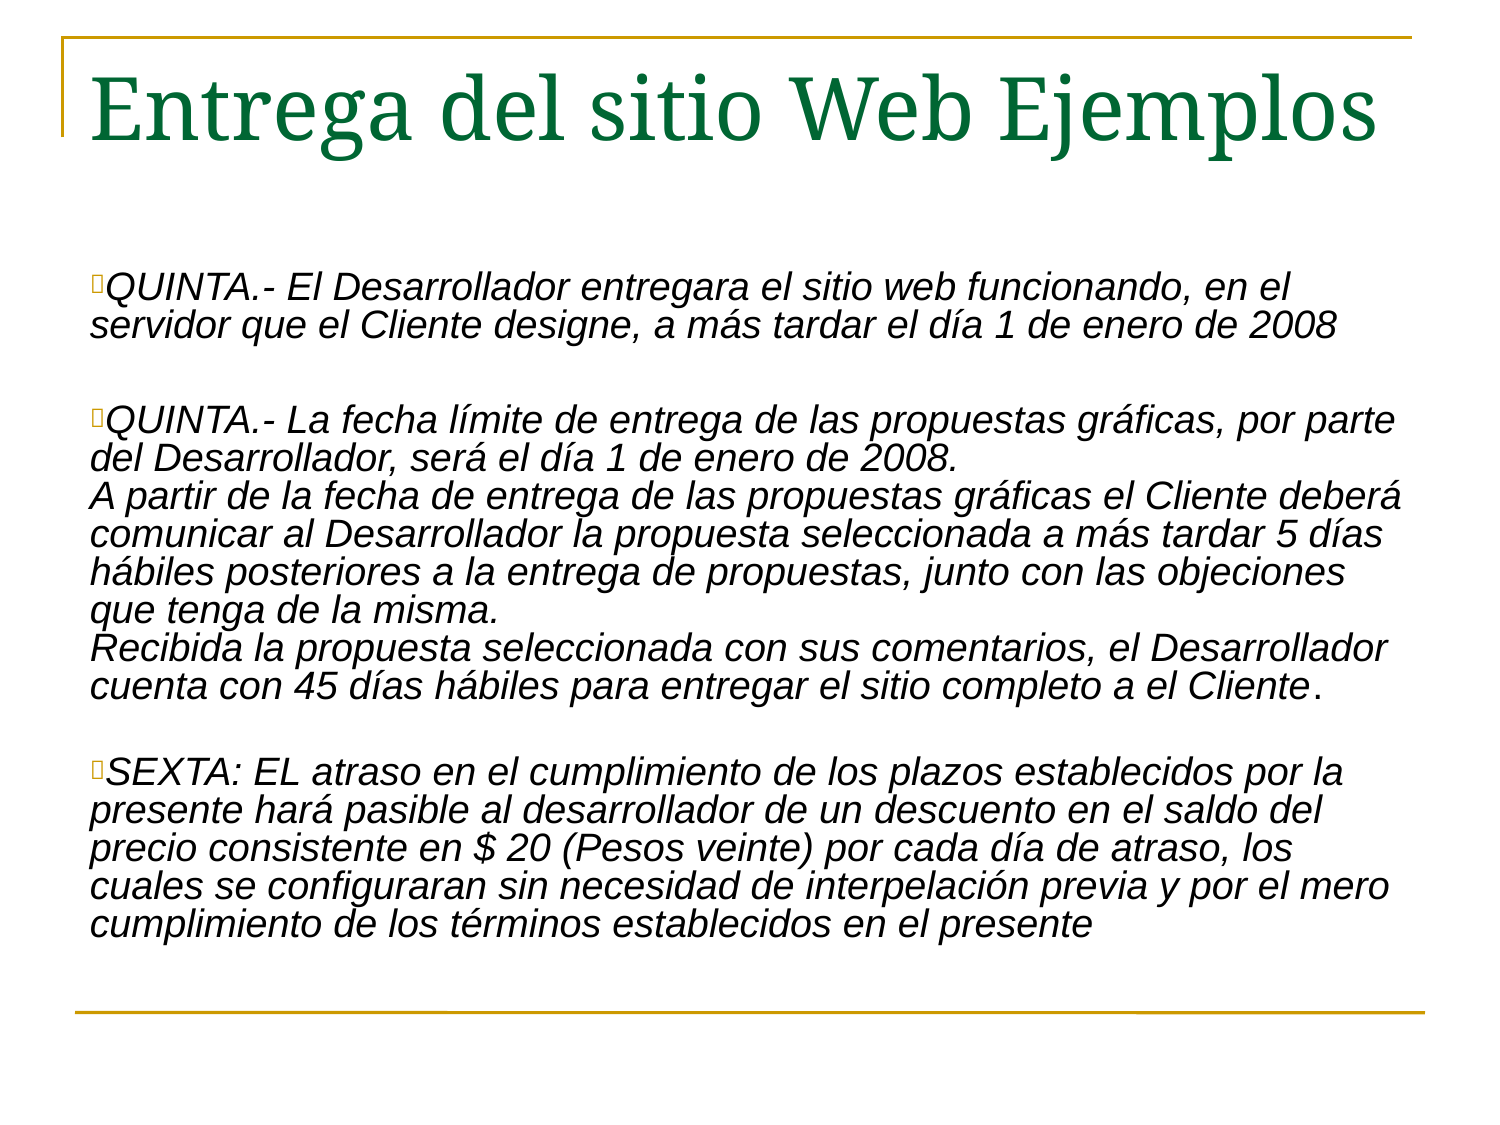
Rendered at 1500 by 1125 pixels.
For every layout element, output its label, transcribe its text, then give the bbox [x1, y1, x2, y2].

title Entrega del sitio Web Ejemplos [75, 45, 1425, 233]
list QUINTA.- El Desarrollador entregara el sitio web funcionando, en el servidor que el Cliente designe, a más tardar el día 1 de enero de 2008 QUINTA.- La fecha límite de entrega de las propuestas gráficas, por parte del Desarrollador, será el día 1 de enero de 2008. A partir de la fecha de entrega de las propuestas gráficas el Cliente deberá comunicar al Desarrollador la propuesta seleccionada a más tardar 5 días hábiles posteriores a la entrega de propuestas, junto con las objeciones que tenga de la misma. Recibida la propuesta seleccionada con sus comentarios, el Desarrollador cuenta con 45 días hábiles para entregar el sitio completo a el Cliente. SEXTA: EL atraso en el cumplimiento de los plazos establecidos por la presente hará pasible al desarrollador de un descuento en el saldo del precio consistente en $ 20 (Pesos veinte) por cada día de atraso, los cuales se configuraran sin necesidad de interpelación previa y por el mero cumplimiento de los términos establecidos en el presente [75, 262, 1425, 1006]
